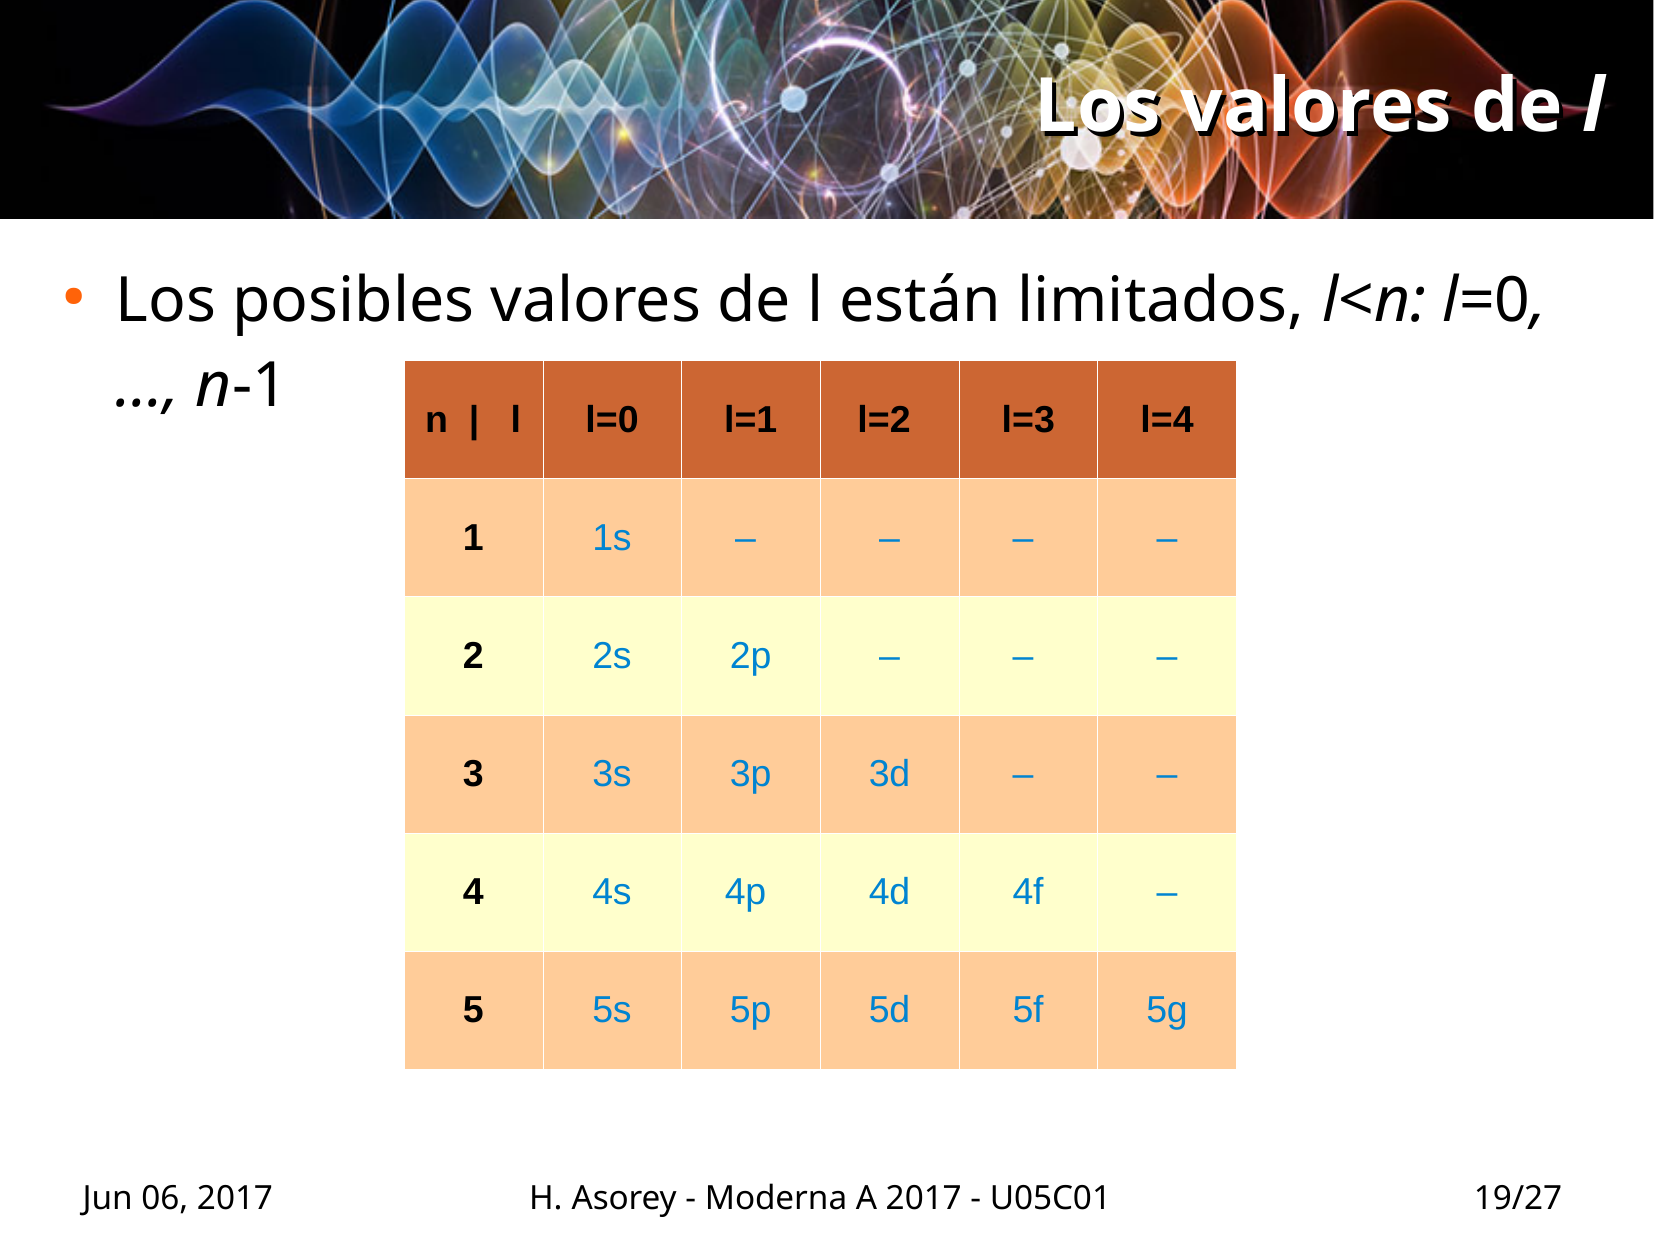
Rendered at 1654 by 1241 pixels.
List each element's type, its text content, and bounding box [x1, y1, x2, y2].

table_cell – [1098, 479, 1236, 596]
table_header l=3 [960, 361, 1097, 478]
table_cell 5g [1098, 952, 1236, 1069]
table_cell 4p [682, 834, 820, 951]
table_header n | l [405, 361, 543, 478]
table_cell 2s [544, 597, 681, 715]
title Los valores de l [45, 15, 1606, 191]
table_cell 5f [960, 952, 1097, 1069]
table_cell 3d [821, 716, 959, 833]
table_cell 2 [405, 597, 543, 715]
table_cell – [1098, 716, 1236, 833]
table_cell 2p [682, 597, 820, 715]
table_cell 1 [405, 479, 543, 596]
table_cell 5 [405, 952, 543, 1069]
table_cell 4 [405, 834, 543, 951]
table_header l=0 [544, 361, 681, 478]
table_header l=2 [821, 361, 959, 478]
table_cell – [821, 597, 959, 715]
picture [0, 0, 1654, 219]
table_header l=1 [682, 361, 820, 478]
table_cell 3 [405, 716, 543, 833]
table_cell 4d [821, 834, 959, 951]
table_cell – [1098, 834, 1236, 951]
table_cell 1s [544, 479, 681, 596]
table_cell – [682, 479, 820, 596]
list Los posibles valores de l están limitados, l<n: l=0, …, n-1 [45, 255, 1606, 1156]
table_cell – [960, 597, 1097, 715]
table_cell – [960, 479, 1097, 596]
table_cell 4f [960, 834, 1097, 951]
table_header l=4 [1098, 361, 1236, 478]
table_cell 5s [544, 952, 681, 1069]
table_cell – [960, 716, 1097, 833]
table_cell – [821, 479, 959, 596]
table_cell 3s [544, 716, 681, 833]
table_cell 5d [821, 952, 959, 1069]
table_cell 4s [544, 834, 681, 951]
table_cell 5p [682, 952, 820, 1069]
table_cell 3p [682, 716, 820, 833]
table_cell – [1098, 597, 1236, 715]
